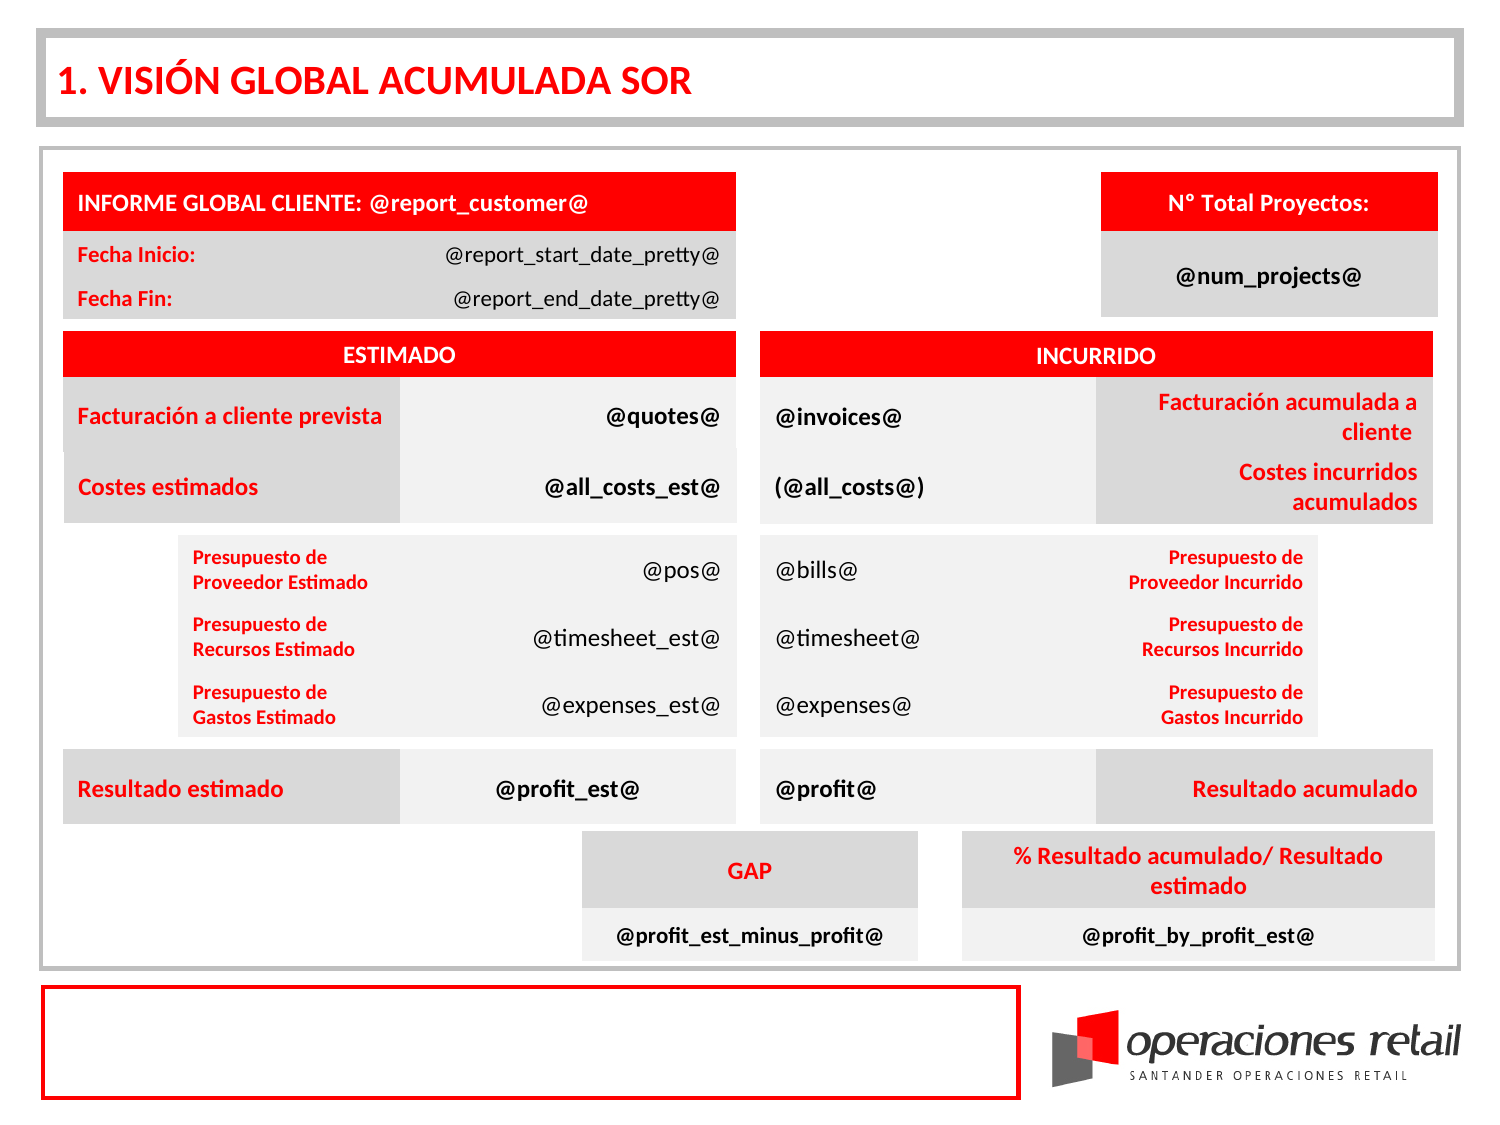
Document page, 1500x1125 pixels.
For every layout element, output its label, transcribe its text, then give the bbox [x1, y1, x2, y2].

table_cell @report_start_date_pretty@ [400, 231, 736, 275]
table_cell @quotes@ [400, 377, 736, 448]
text_box 1. VISIÓN GLOBAL ACUMULADA SOR [41, 33, 1459, 122]
table_header @pos@ [400, 535, 737, 602]
table_cell @invoices@ [760, 377, 1096, 448]
table_header INFORME GLOBAL CLIENTE: @report_customer@ [63, 172, 736, 231]
table_header @profit@ [760, 749, 1096, 824]
table_cell @expenses@ [760, 670, 1096, 737]
table_cell Fecha Fin: [63, 275, 400, 319]
table_header INCURRIDO [760, 331, 1433, 377]
table_cell @timesheet_est@ [400, 602, 737, 670]
table_header Presupuesto de Proveedor Incurrido [1096, 535, 1318, 602]
table_cell Presupuesto de Gastos Incurrido [1096, 670, 1318, 737]
table_cell @num_projects@ [1101, 231, 1438, 317]
table_cell Presupuesto de Recursos Incurrido [1096, 602, 1318, 670]
table_header Nº Total Proyectos: [1101, 172, 1438, 231]
picture [1041, 999, 1472, 1098]
table_header GAP [582, 831, 918, 908]
table_cell @expenses_est@ [400, 670, 737, 737]
table_header % Resultado acumulado/ Resultado estimado [962, 831, 1435, 908]
table_cell @profit_by_profit_est@ [962, 908, 1435, 961]
table_header Costes estimados [64, 448, 400, 523]
table_header ESTIMADO [63, 331, 736, 377]
table_header Costes incurridos acumulados [1096, 448, 1433, 524]
table_cell @timesheet@ [760, 602, 1096, 670]
table_cell Fecha Inicio: [63, 231, 400, 275]
table_header Presupuesto de Proveedor Estimado [178, 535, 400, 602]
table_cell @profit_est_minus_profit@ [582, 908, 918, 961]
table_cell Presupuesto de Gastos Estimado [178, 670, 400, 737]
table_header Resultado acumulado [1096, 749, 1433, 824]
table_cell Facturación acumulada a cliente [1096, 377, 1433, 448]
table_header Resultado estimado [63, 749, 400, 824]
table_cell Facturación a cliente prevista [63, 377, 400, 452]
table_header @profit_est@ [400, 749, 736, 824]
table_cell @report_end_date_pretty@ [400, 275, 736, 319]
table_header (@all_costs@) [760, 448, 1096, 524]
table_cell Presupuesto de Recursos Estimado [178, 602, 400, 670]
table_header @bills@ [760, 535, 1096, 602]
table_header @all_costs_est@ [400, 448, 737, 523]
